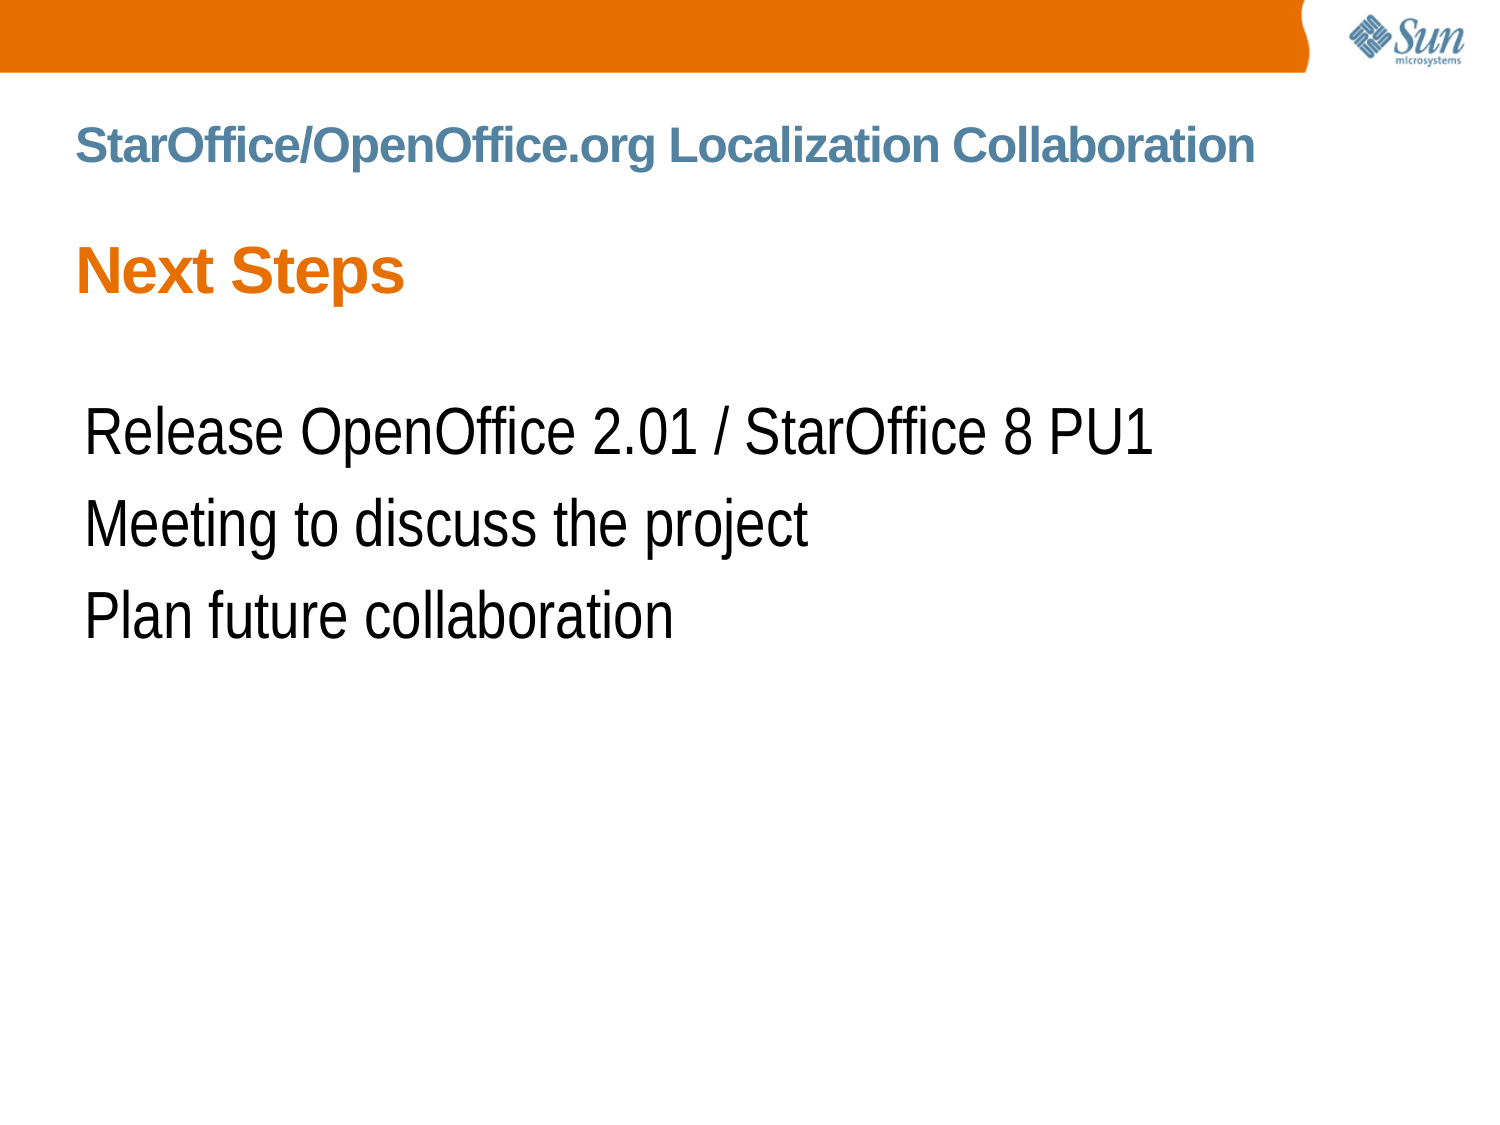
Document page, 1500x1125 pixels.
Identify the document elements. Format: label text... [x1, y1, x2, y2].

title StarOffice/OpenOffice.org Localization Collaboration Next Steps [75, 122, 1438, 315]
picture [0, 0, 1500, 75]
list Release OpenOffice 2.01 / StarOffice 8 PU1 Meeting to discuss the project Plan future collaboration [64, 298, 1402, 1125]
